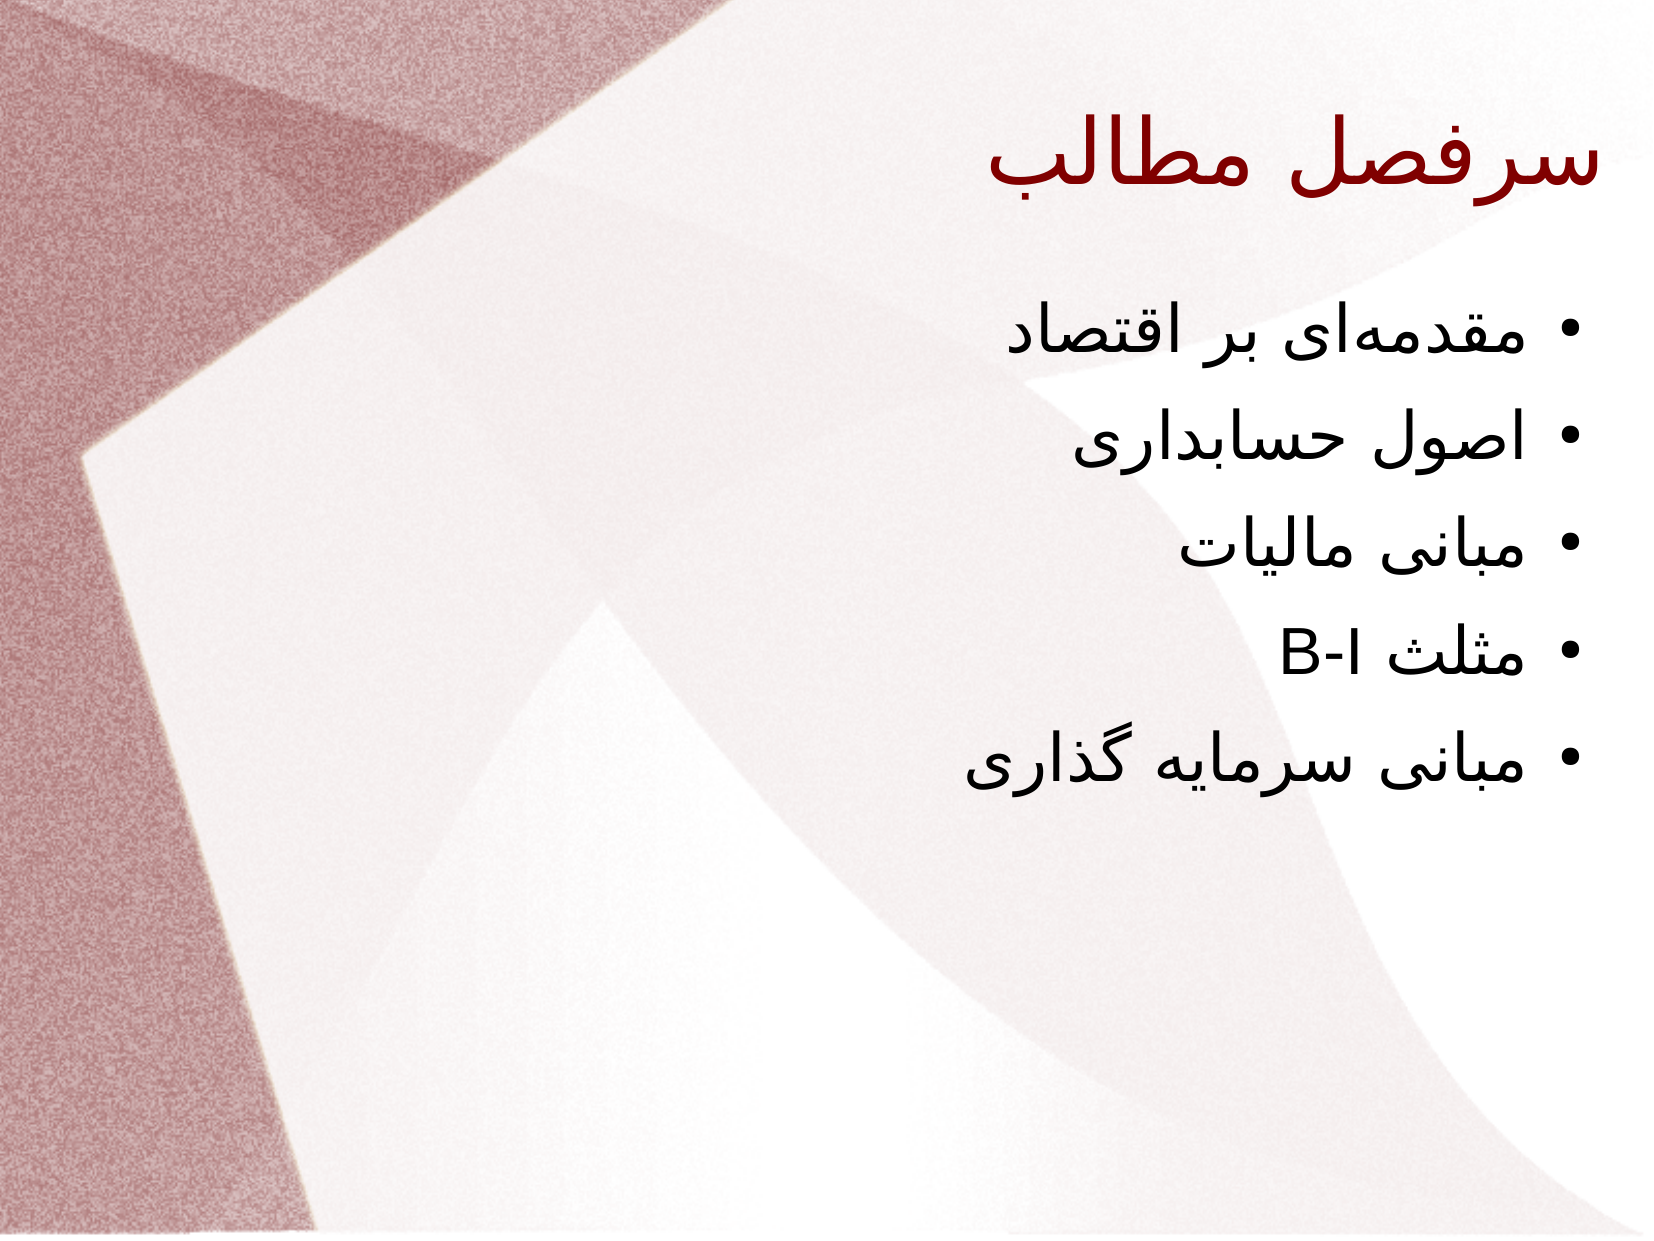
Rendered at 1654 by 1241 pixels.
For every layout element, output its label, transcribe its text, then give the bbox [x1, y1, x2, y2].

title سرفصل مطالب [596, 49, 1606, 257]
list مقدمه‌ای بر اقتصاد اصول حسابداری مبانی مالیات مثلث B-I مبانی سرمایه گذاری [324, 290, 1600, 1010]
picture [0, 0, 1654, 1241]
